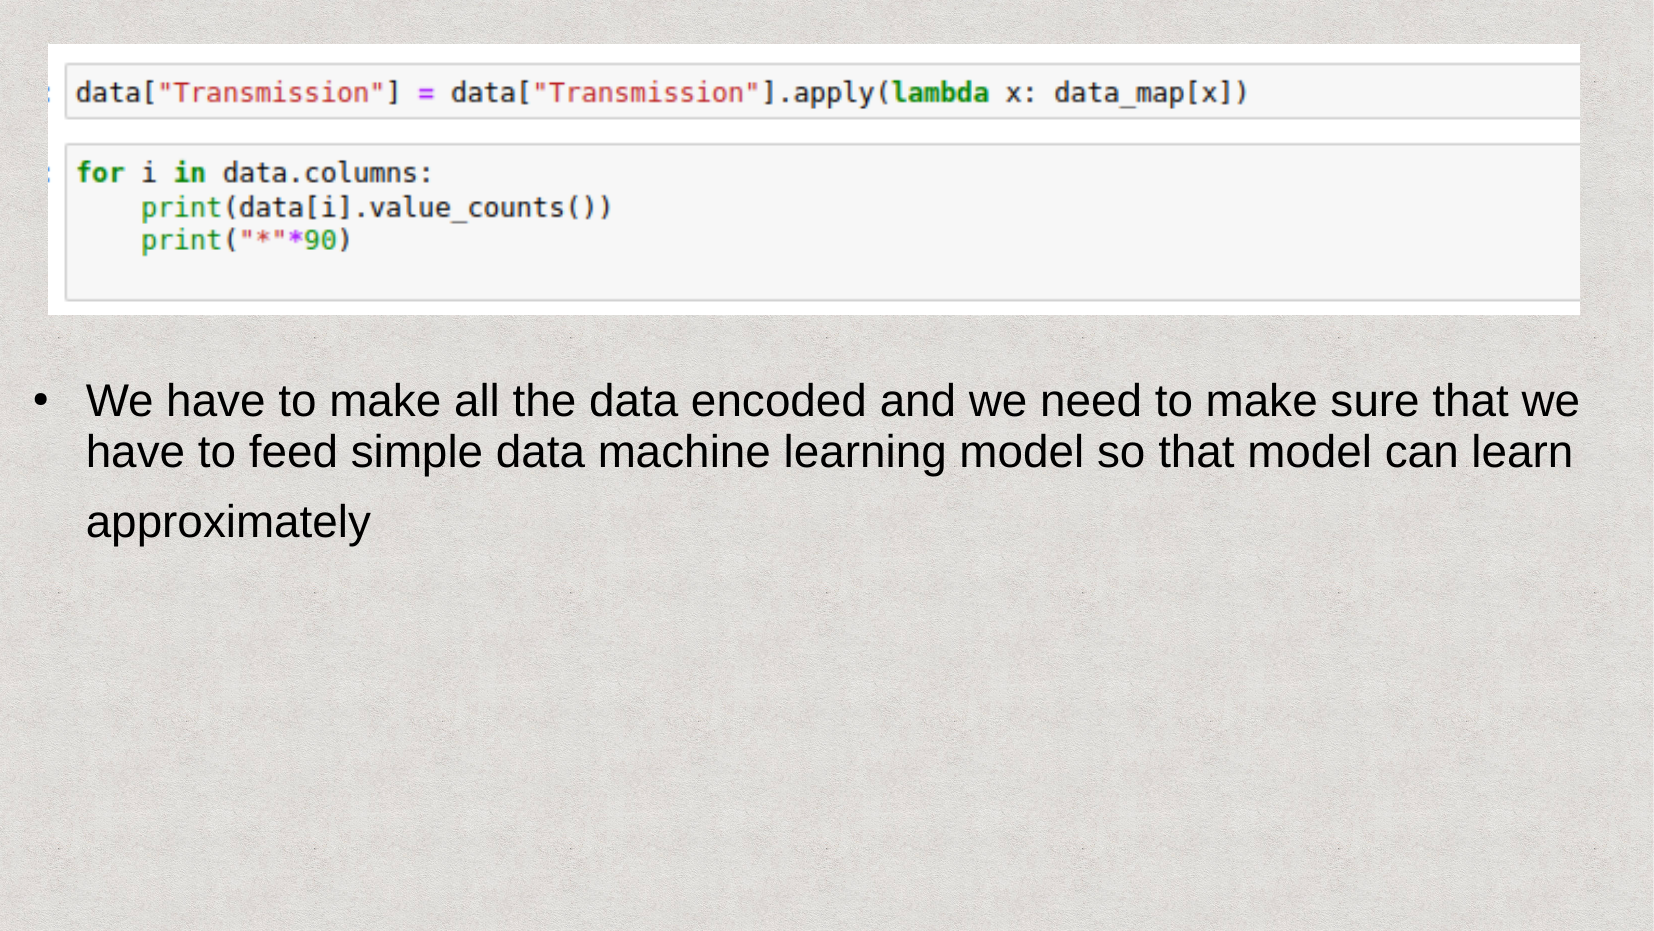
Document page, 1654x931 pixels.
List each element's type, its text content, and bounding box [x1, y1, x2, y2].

list We have to make all the data encoded and we need to make sure that we have to feed simple data machine learning model so that model can learn approximately [15, 15, 1621, 901]
picture [0, 0, 1654, 931]
